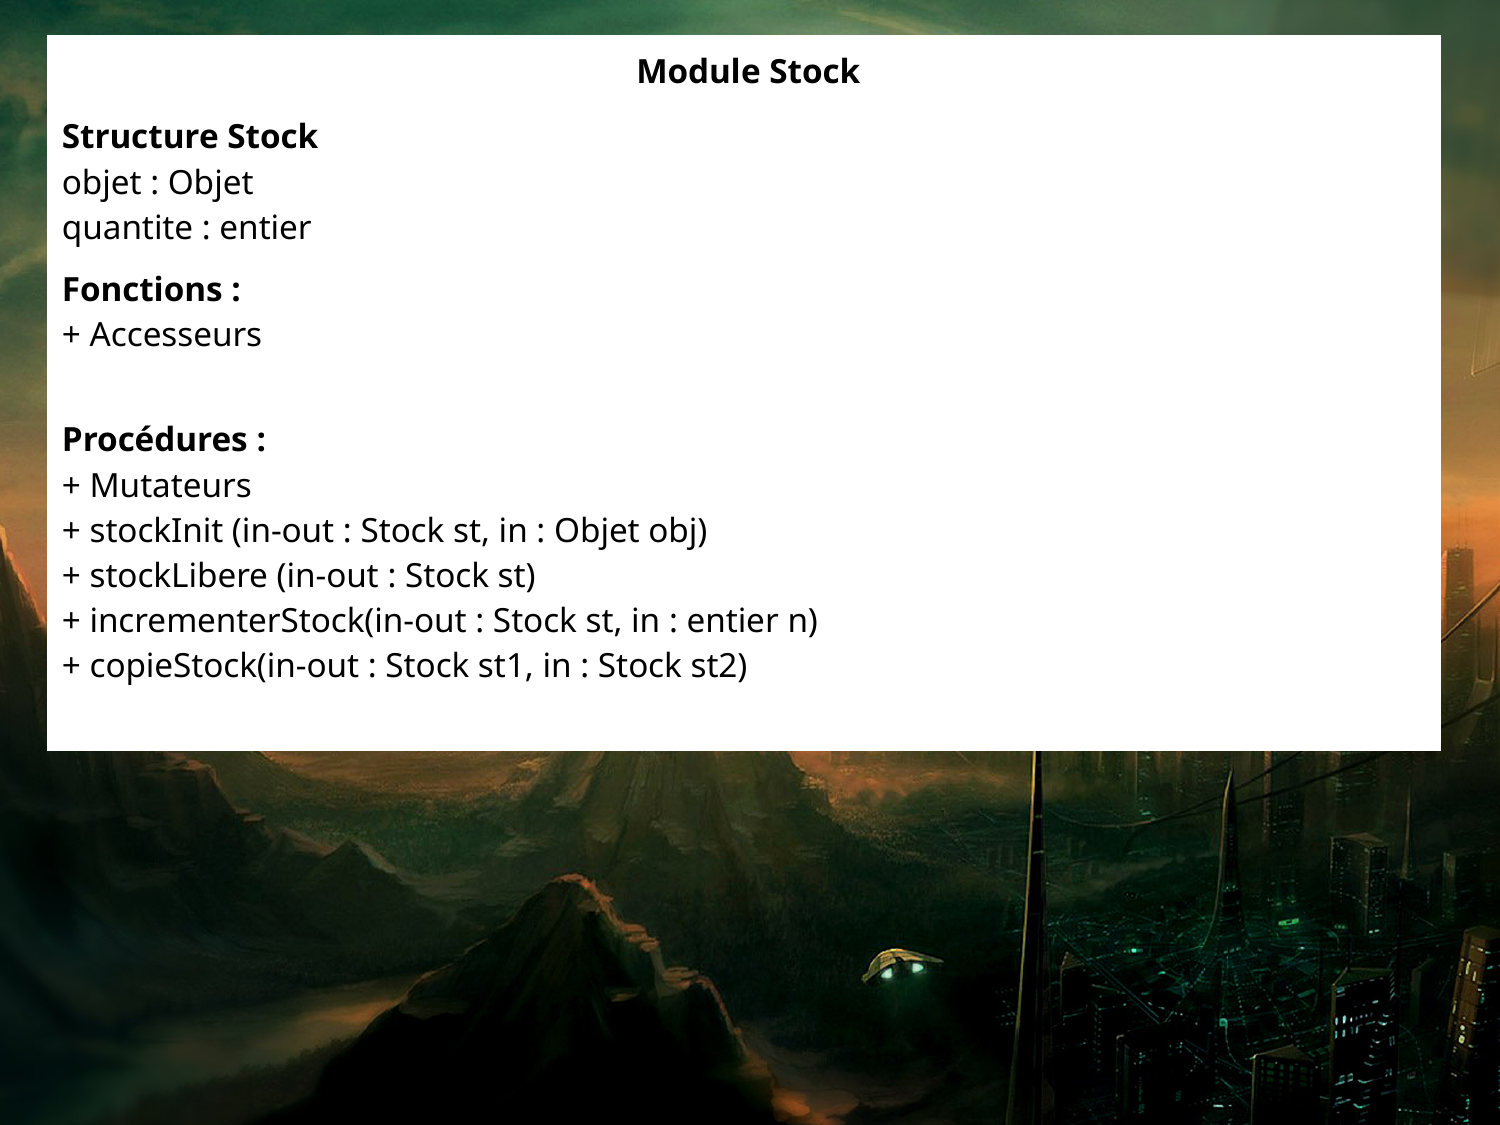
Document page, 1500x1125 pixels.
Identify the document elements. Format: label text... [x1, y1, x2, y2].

table_header Module Stock [47, 35, 1441, 106]
table_cell Procédures : + Mutateurs + stockInit (in-out : Stock st, in : Objet obj) + stockLibere (in-out : Stock st) + incrementerStock(in-out : Stock st, in : entier n) + copieStock(in-out : Stock st1, in : Stock st2) [47, 409, 1441, 751]
picture [0, 0, 1500, 1125]
table_cell Structure Stock objet : Objet quantite : entier [47, 106, 1441, 258]
table_cell Fonctions : + Accesseurs [47, 258, 1441, 409]
